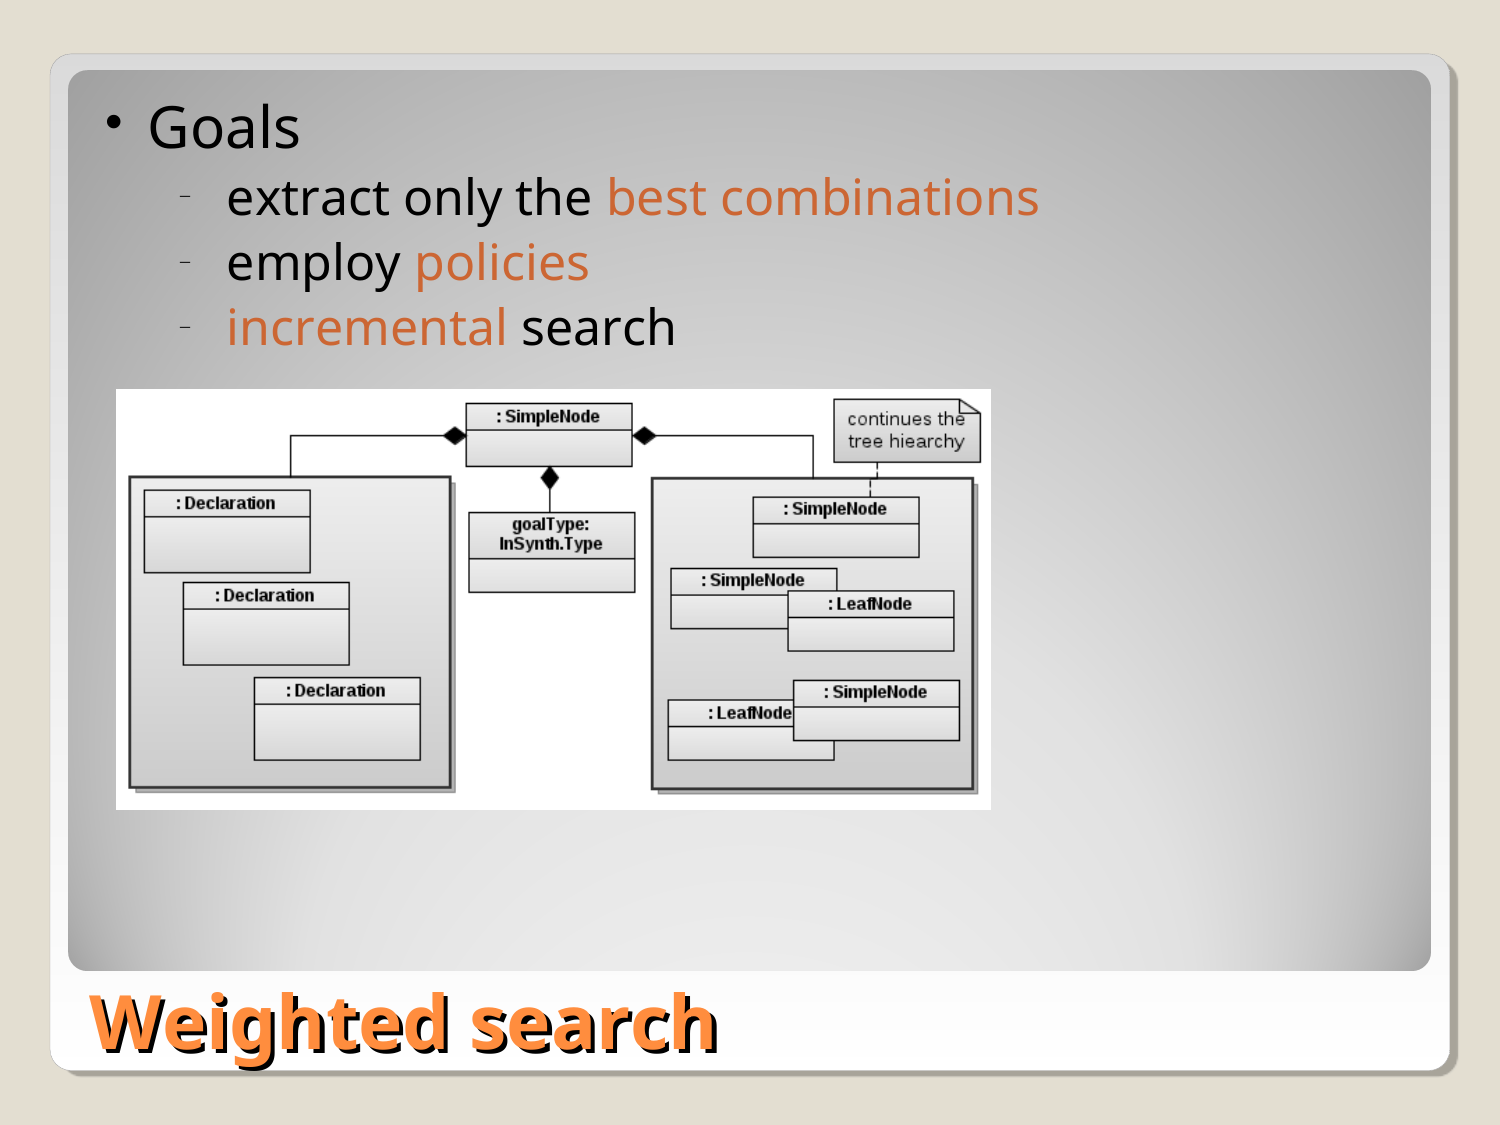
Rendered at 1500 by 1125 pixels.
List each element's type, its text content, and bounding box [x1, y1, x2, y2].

picture [67, 69, 1432, 972]
text_box Weighted search [75, 900, 1418, 1073]
text_box Goals extract only the best combinations employ policies incremental search [75, 75, 1418, 890]
